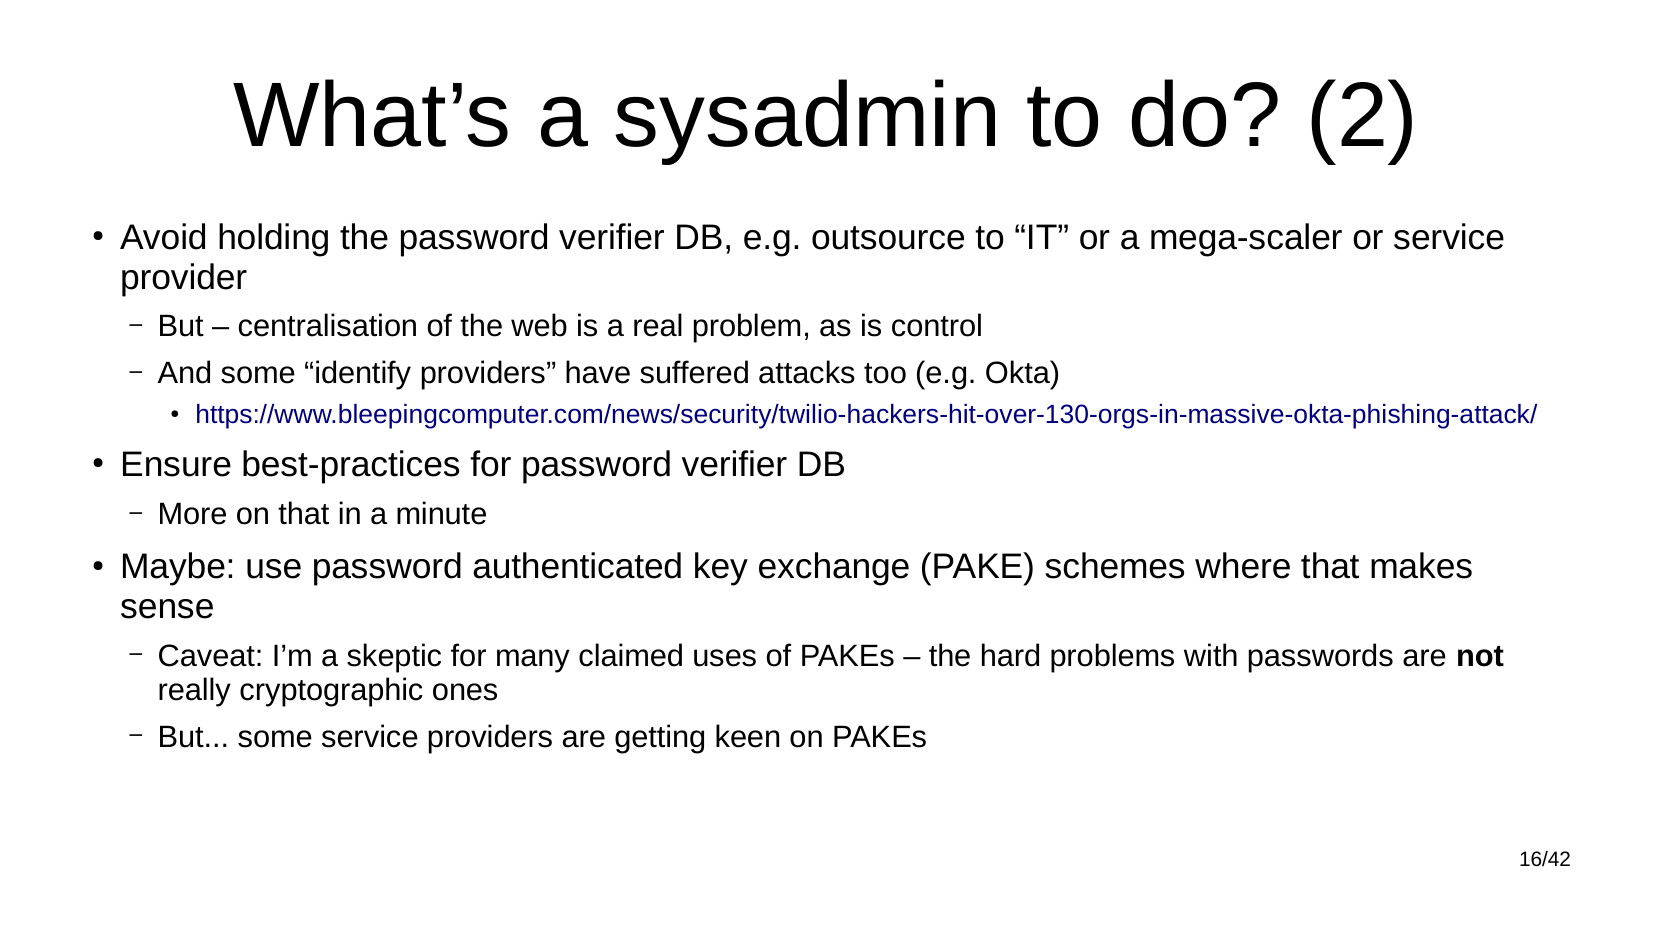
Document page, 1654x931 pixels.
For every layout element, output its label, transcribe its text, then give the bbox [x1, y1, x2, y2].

list Avoid holding the password verifier DB, e.g. outsource to “IT” or a mega-scaler or service provider But – centralisation of the web is a real problem, as is control And some “identify providers” have suffered attacks too (e.g. Okta) https://www.bleepingcomputer.com/news/security/twilio-hackers-hit-over-130-orgs-in-massive-okta-phishing-attack/ Ensure best-practices for password verifier DB More on that in a minute Maybe: use password authenticated key exchange (PAKE) schemes where that makes sense Caveat: I’m a skeptic for many claimed uses of PAKEs – the hard problems with passwords are not really cryptographic ones But... some service providers are getting keen on PAKEs [82, 217, 1571, 758]
title What’s a sysadmin to do? (2) [82, 37, 1571, 193]
